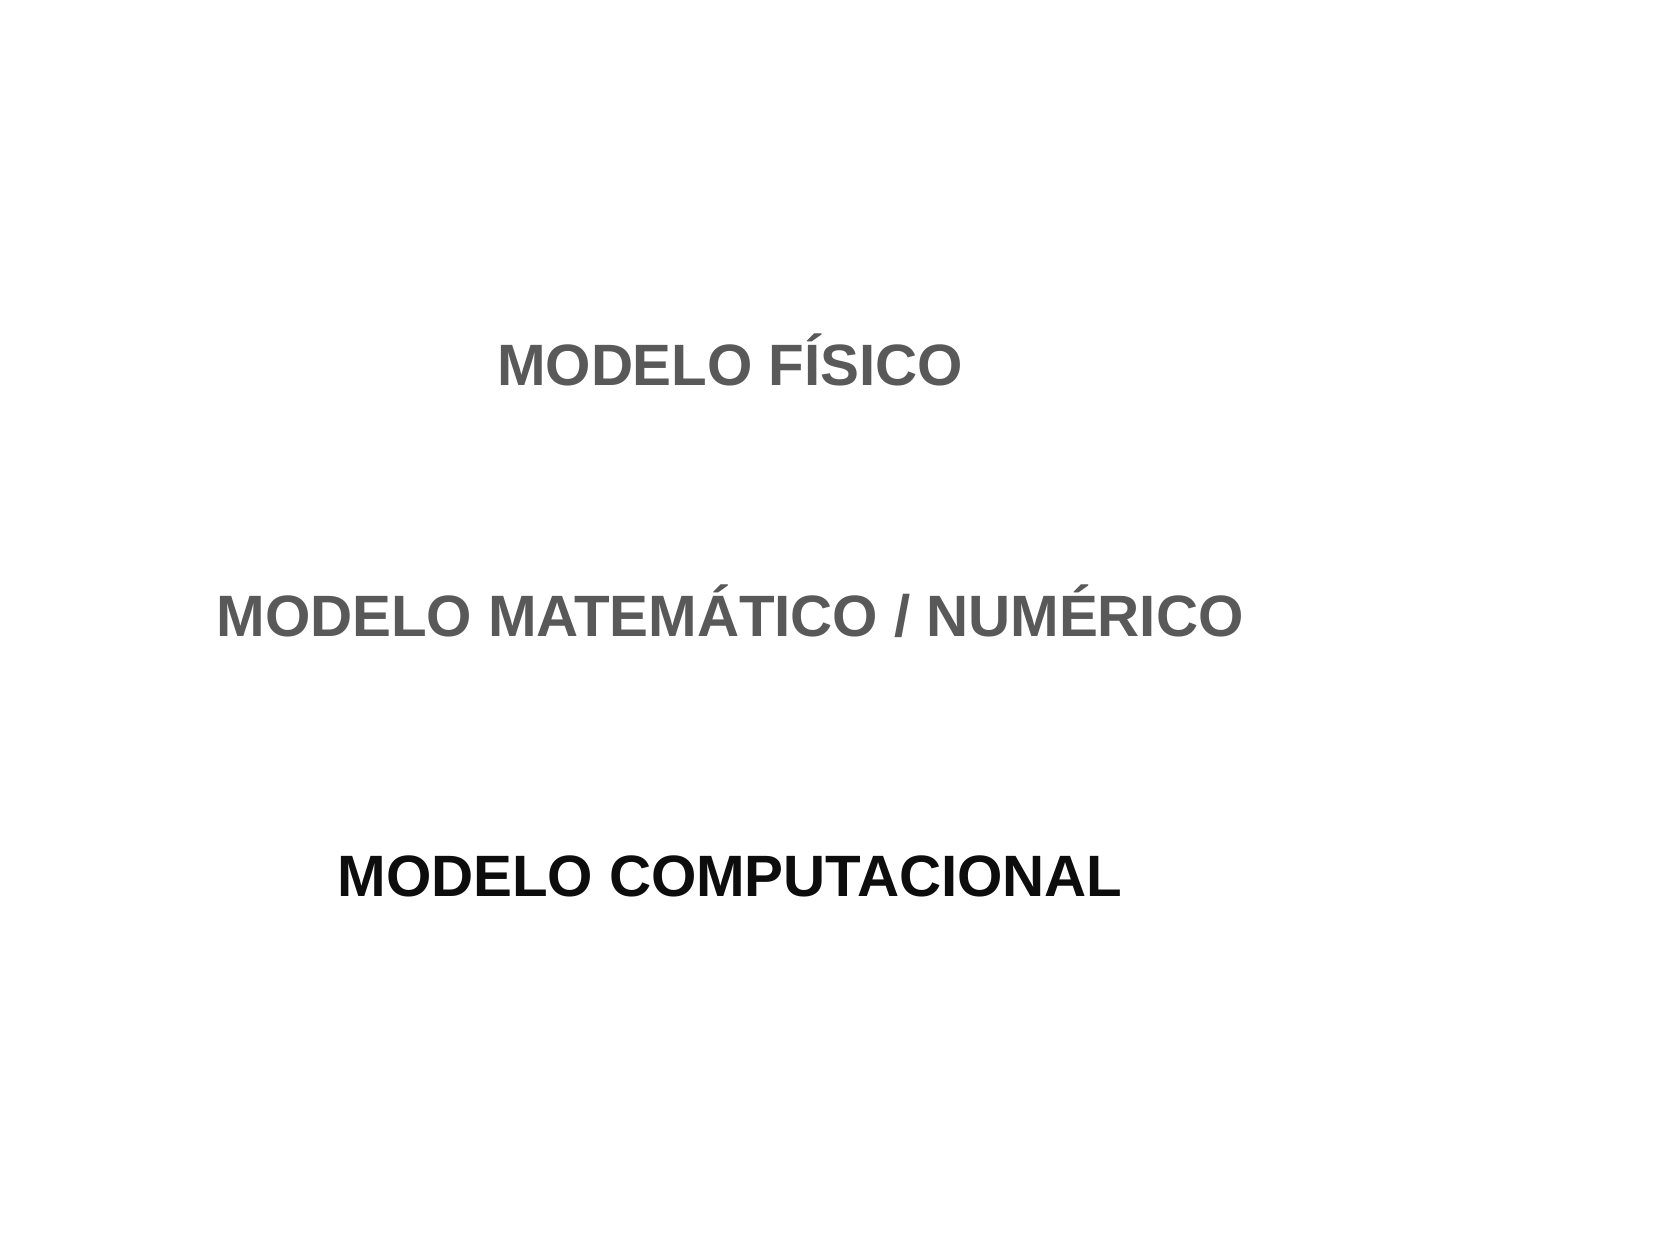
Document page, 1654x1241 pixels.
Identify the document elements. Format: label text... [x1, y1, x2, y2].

text_box MODELO FÍSICO [482, 319, 978, 405]
text_box MODELO COMPUTACIONAL [323, 831, 1137, 916]
text_box MODELO MATEMÁTICO / NUMÉRICO [201, 570, 1259, 656]
